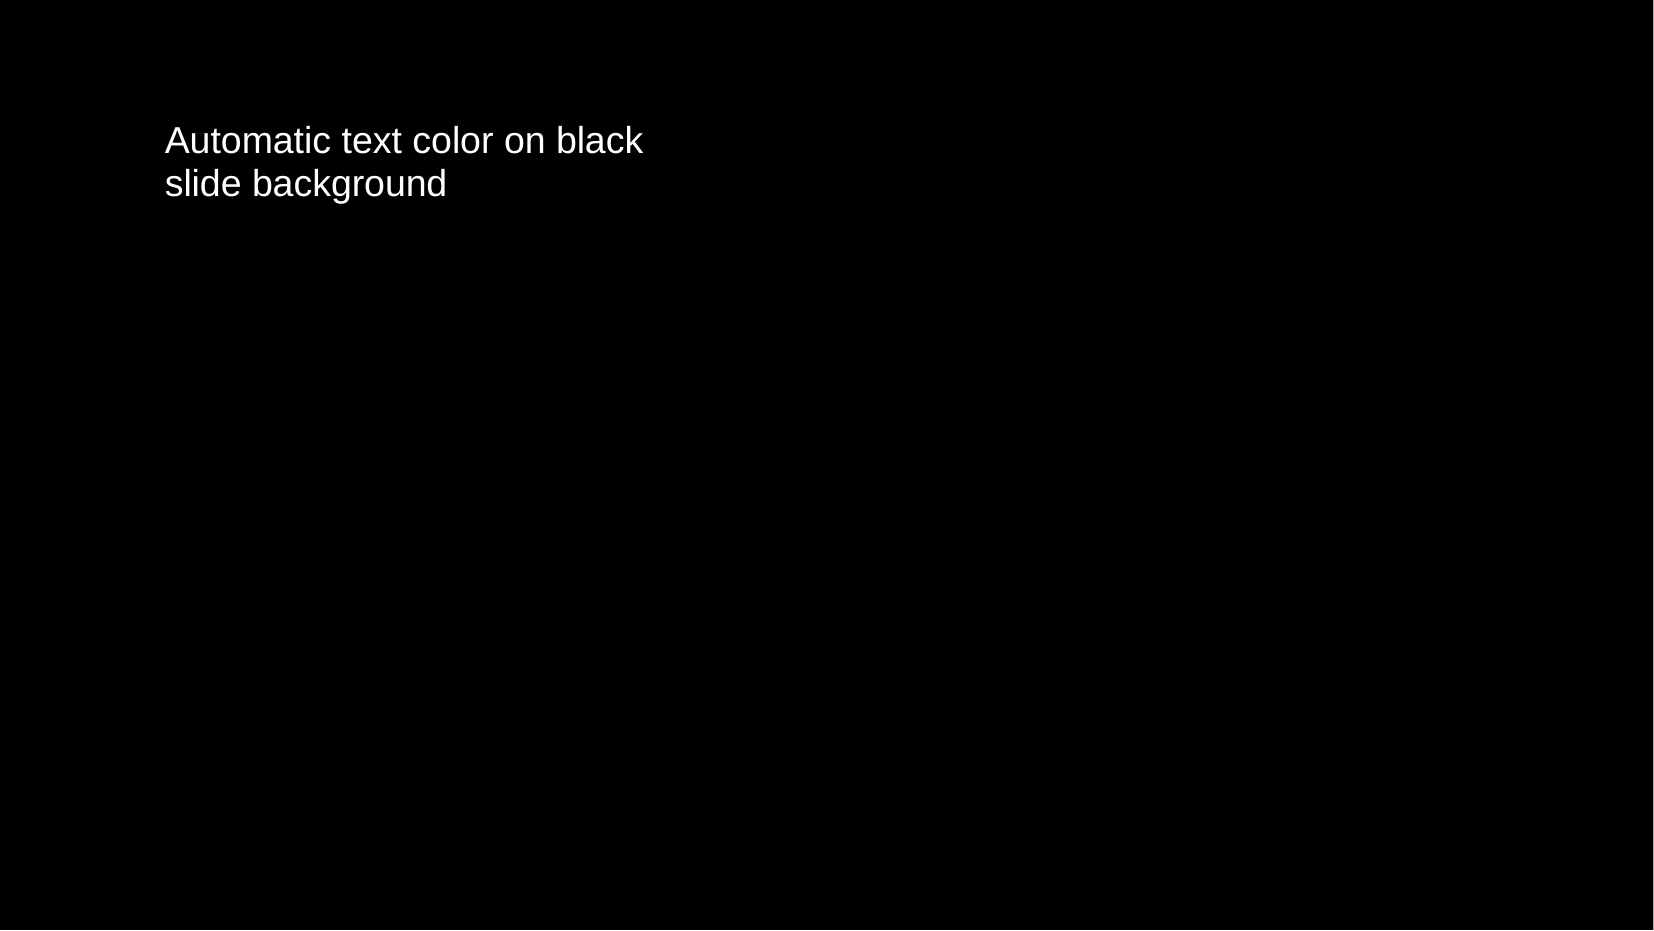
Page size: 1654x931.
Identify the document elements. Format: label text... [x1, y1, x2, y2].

text_box Automatic text color on black slide background [150, 112, 713, 212]
